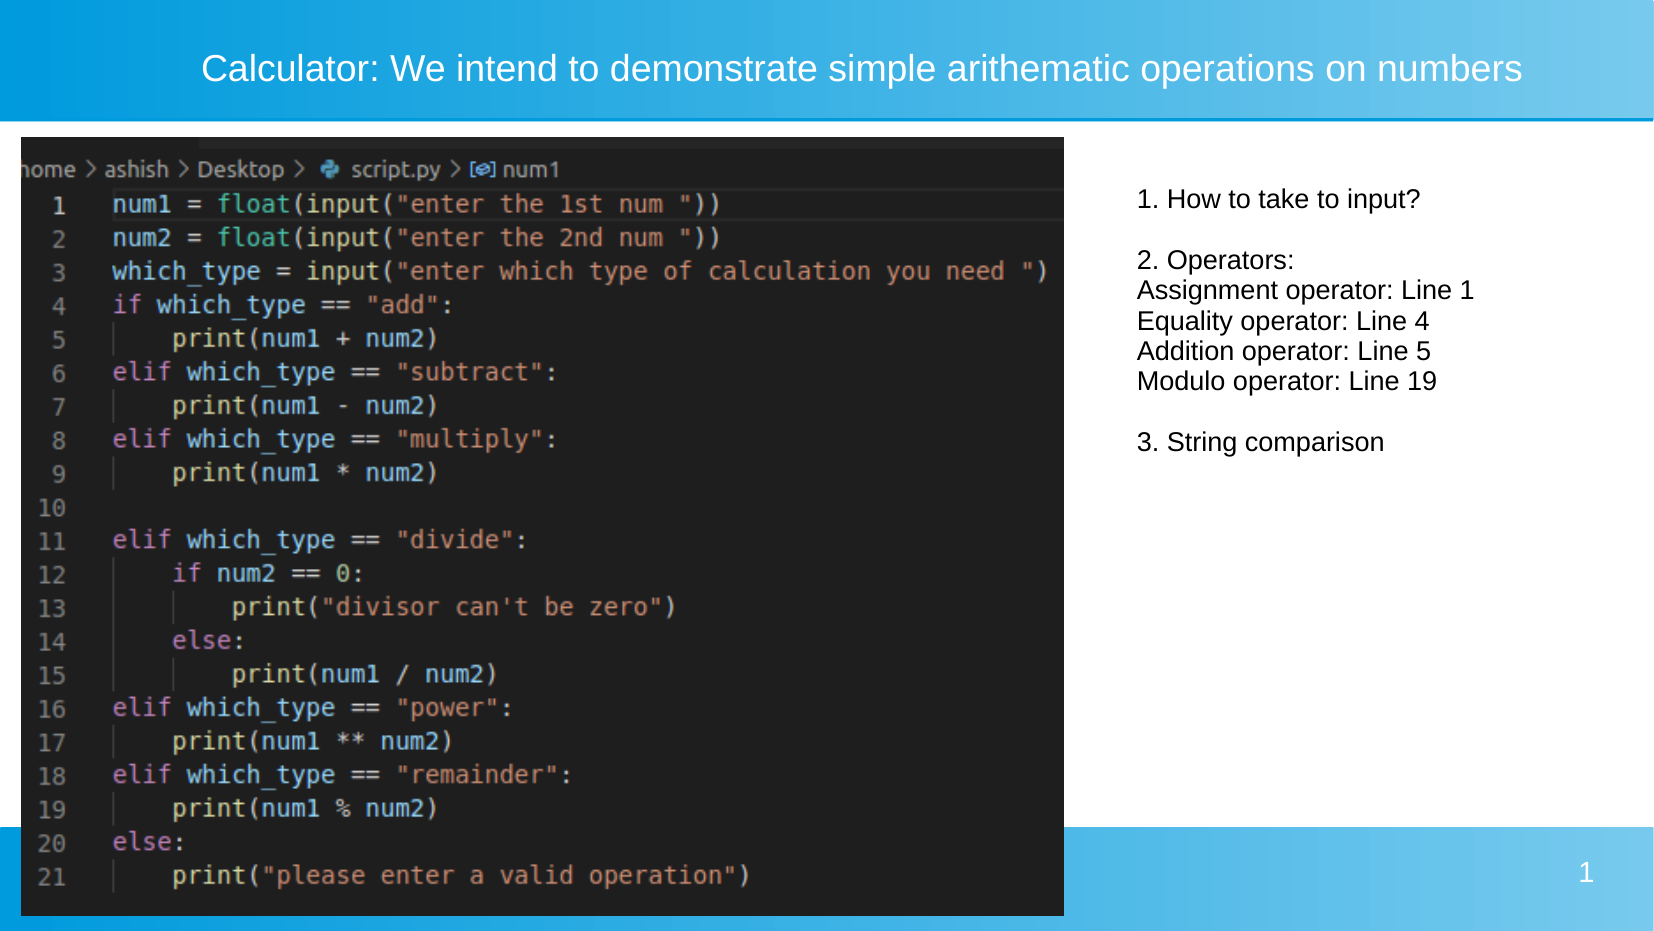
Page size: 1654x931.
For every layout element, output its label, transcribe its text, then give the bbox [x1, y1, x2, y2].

text_box 1. How to take to input? 2. Operators: Assignment operator: Line 1 Equality operator: Line 4 Addition operator: Line 5 Modulo operator: Line 19 3. String comparison [1122, 177, 1595, 465]
picture [21, 137, 1064, 916]
title Calculator: We intend to demonstrate simple arithematic operations on numbers [59, 29, 1595, 108]
